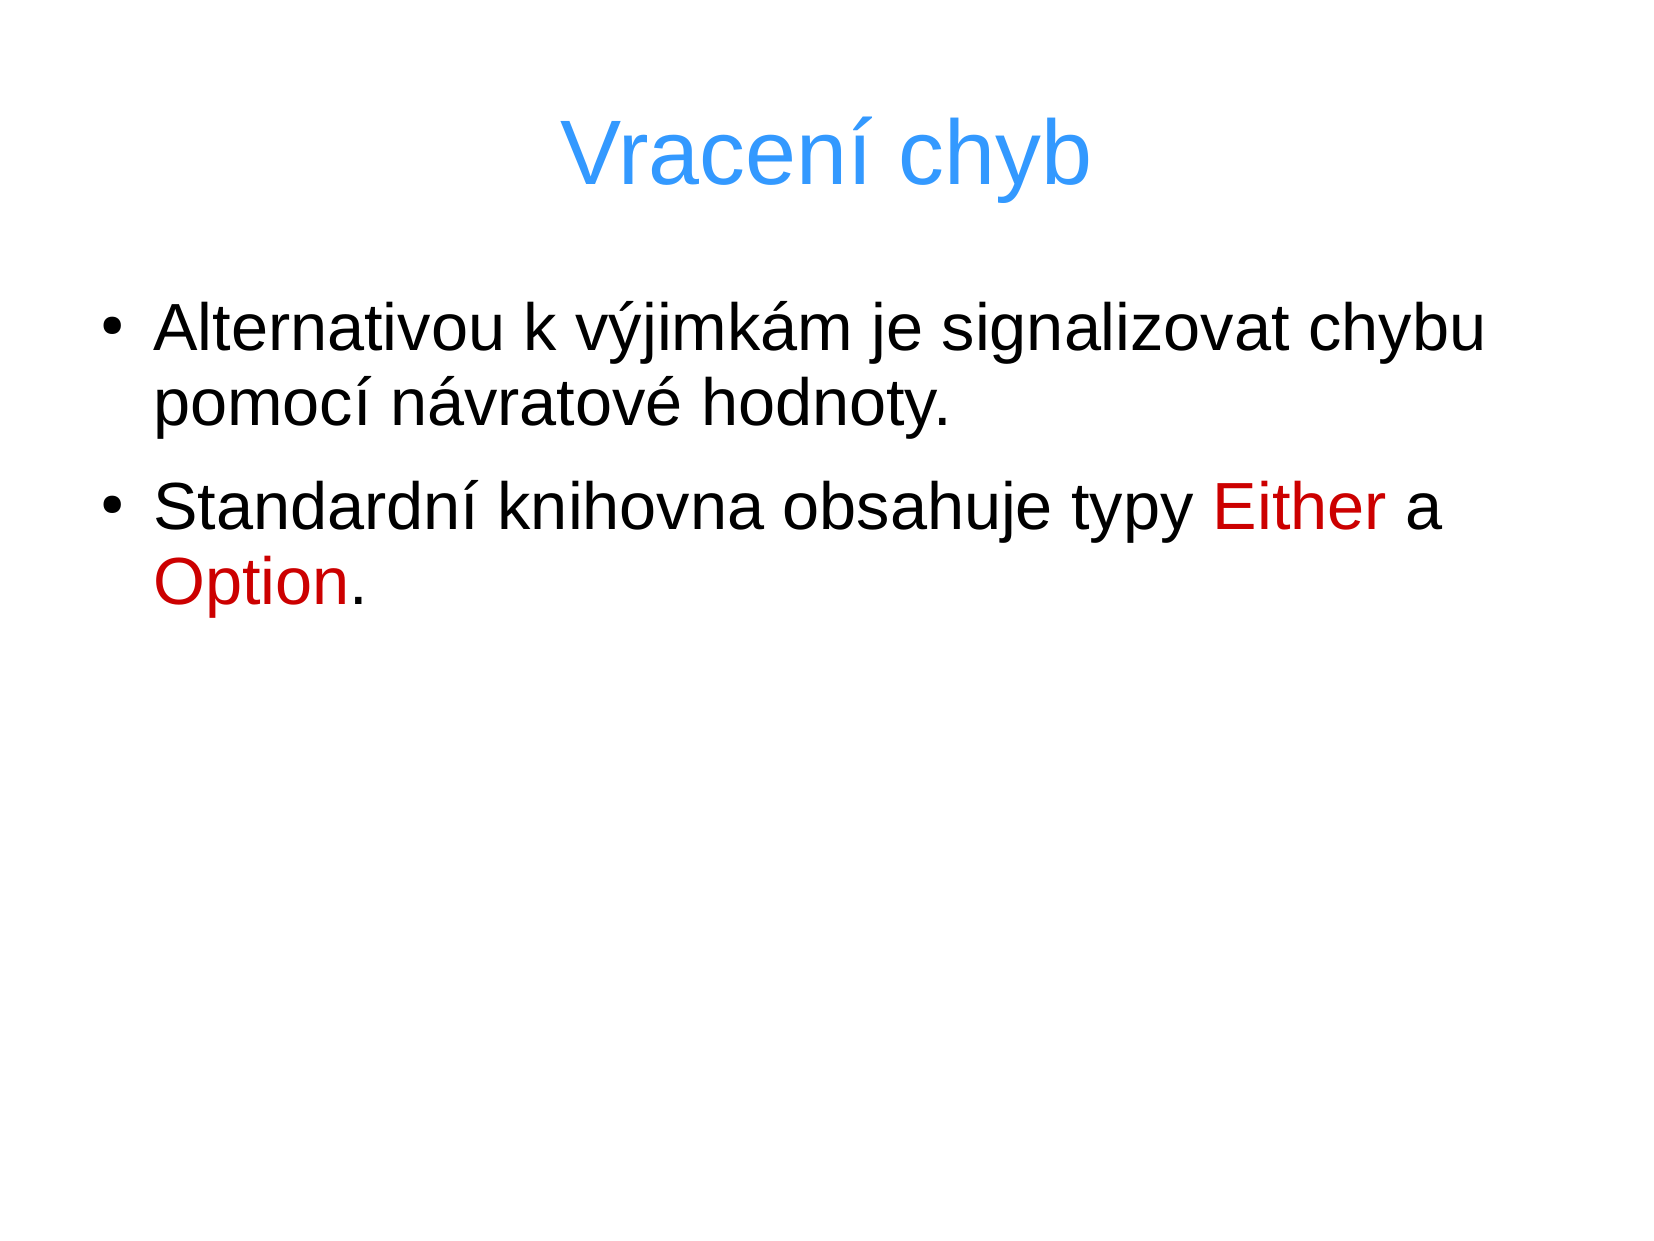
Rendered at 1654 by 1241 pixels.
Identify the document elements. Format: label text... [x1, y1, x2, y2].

list Alternativou k výjimkám je signalizovat chybu pomocí návratové hodnoty. Standardní knihovna obsahuje typy Either a Option. [82, 290, 1571, 1010]
title Vracení chyb [82, 49, 1571, 257]
